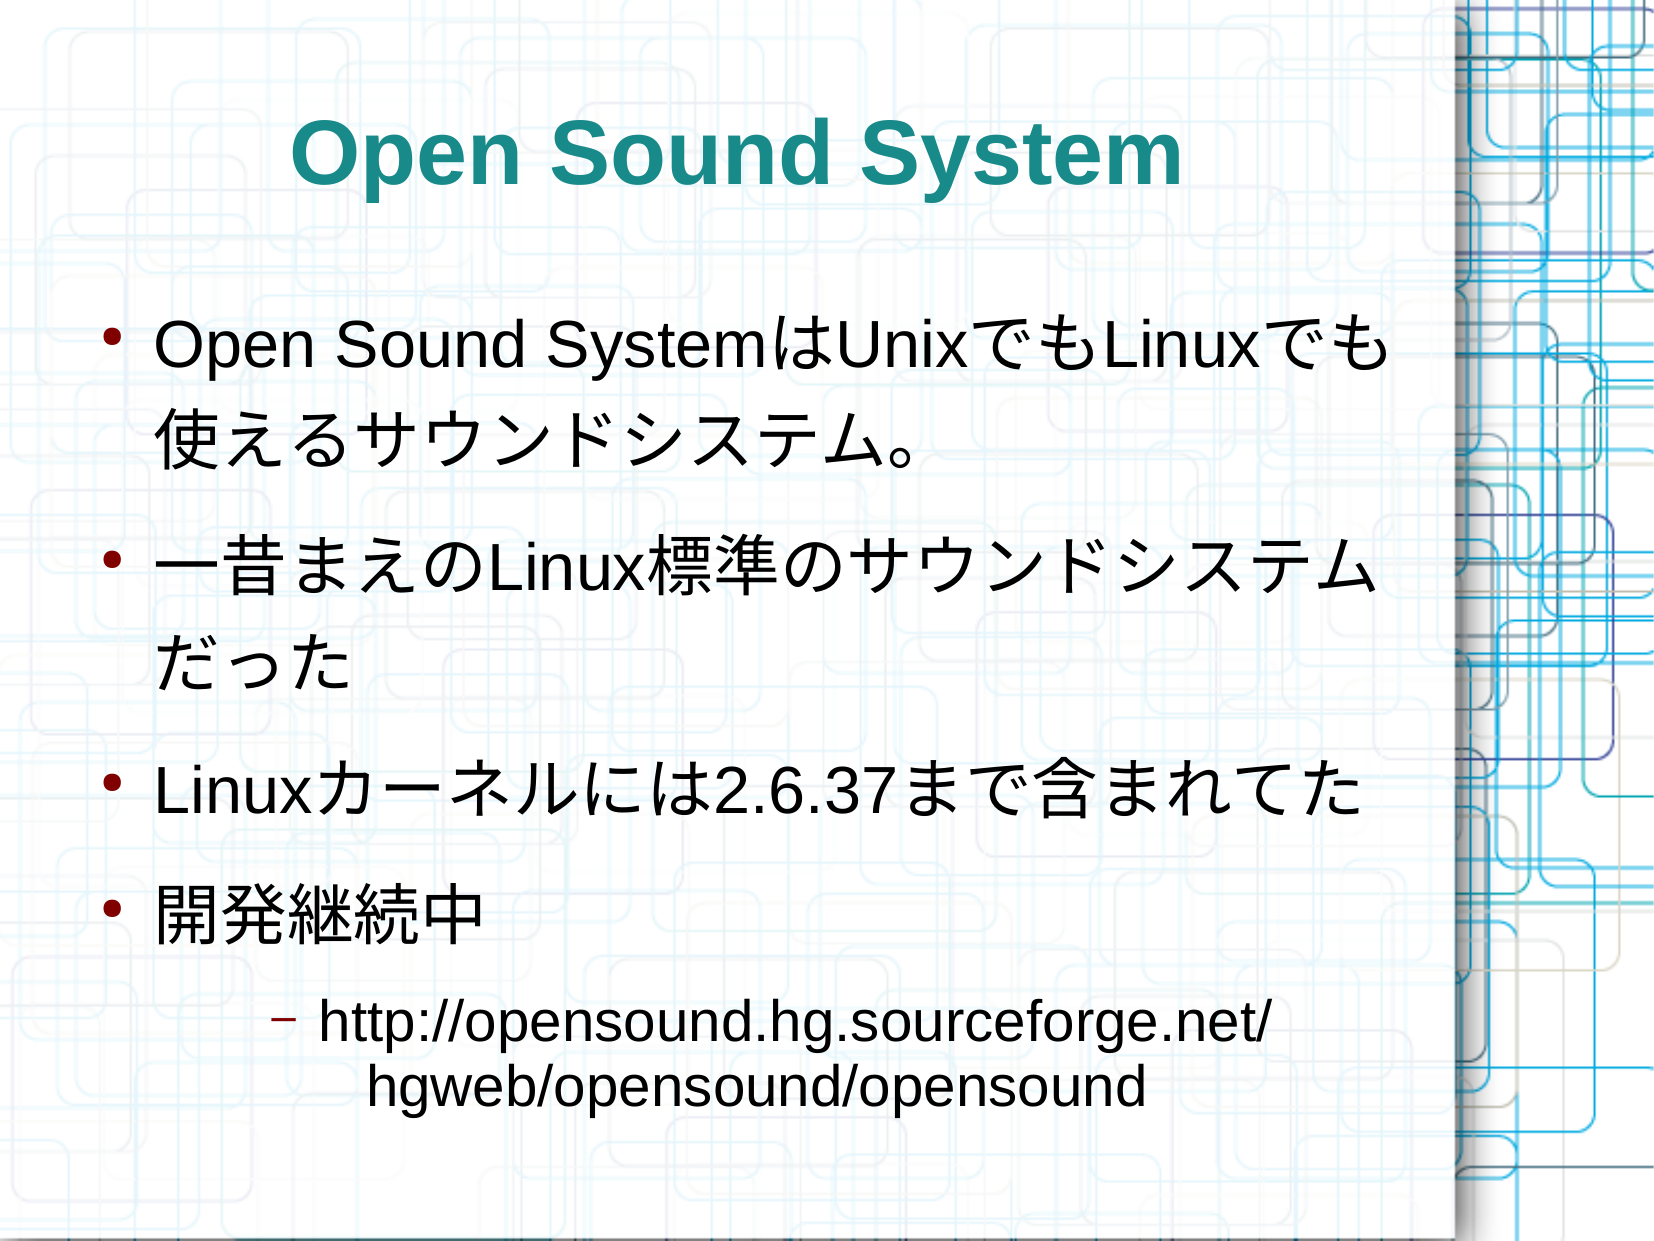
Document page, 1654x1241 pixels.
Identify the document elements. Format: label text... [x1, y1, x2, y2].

list Open Sound SystemはUnixでもLinuxでも使えるサウンドシステム。 一昔まえのLinux標準のサウンドシステムだった Linuxカーネルには2.6.37まで含まれてた 開発継続中 http://opensound.hg.sourceforge.net/hgweb/opensound/opensound [82, 290, 1418, 1010]
title Open Sound System [59, 49, 1418, 257]
picture [0, 0, 1654, 1241]
